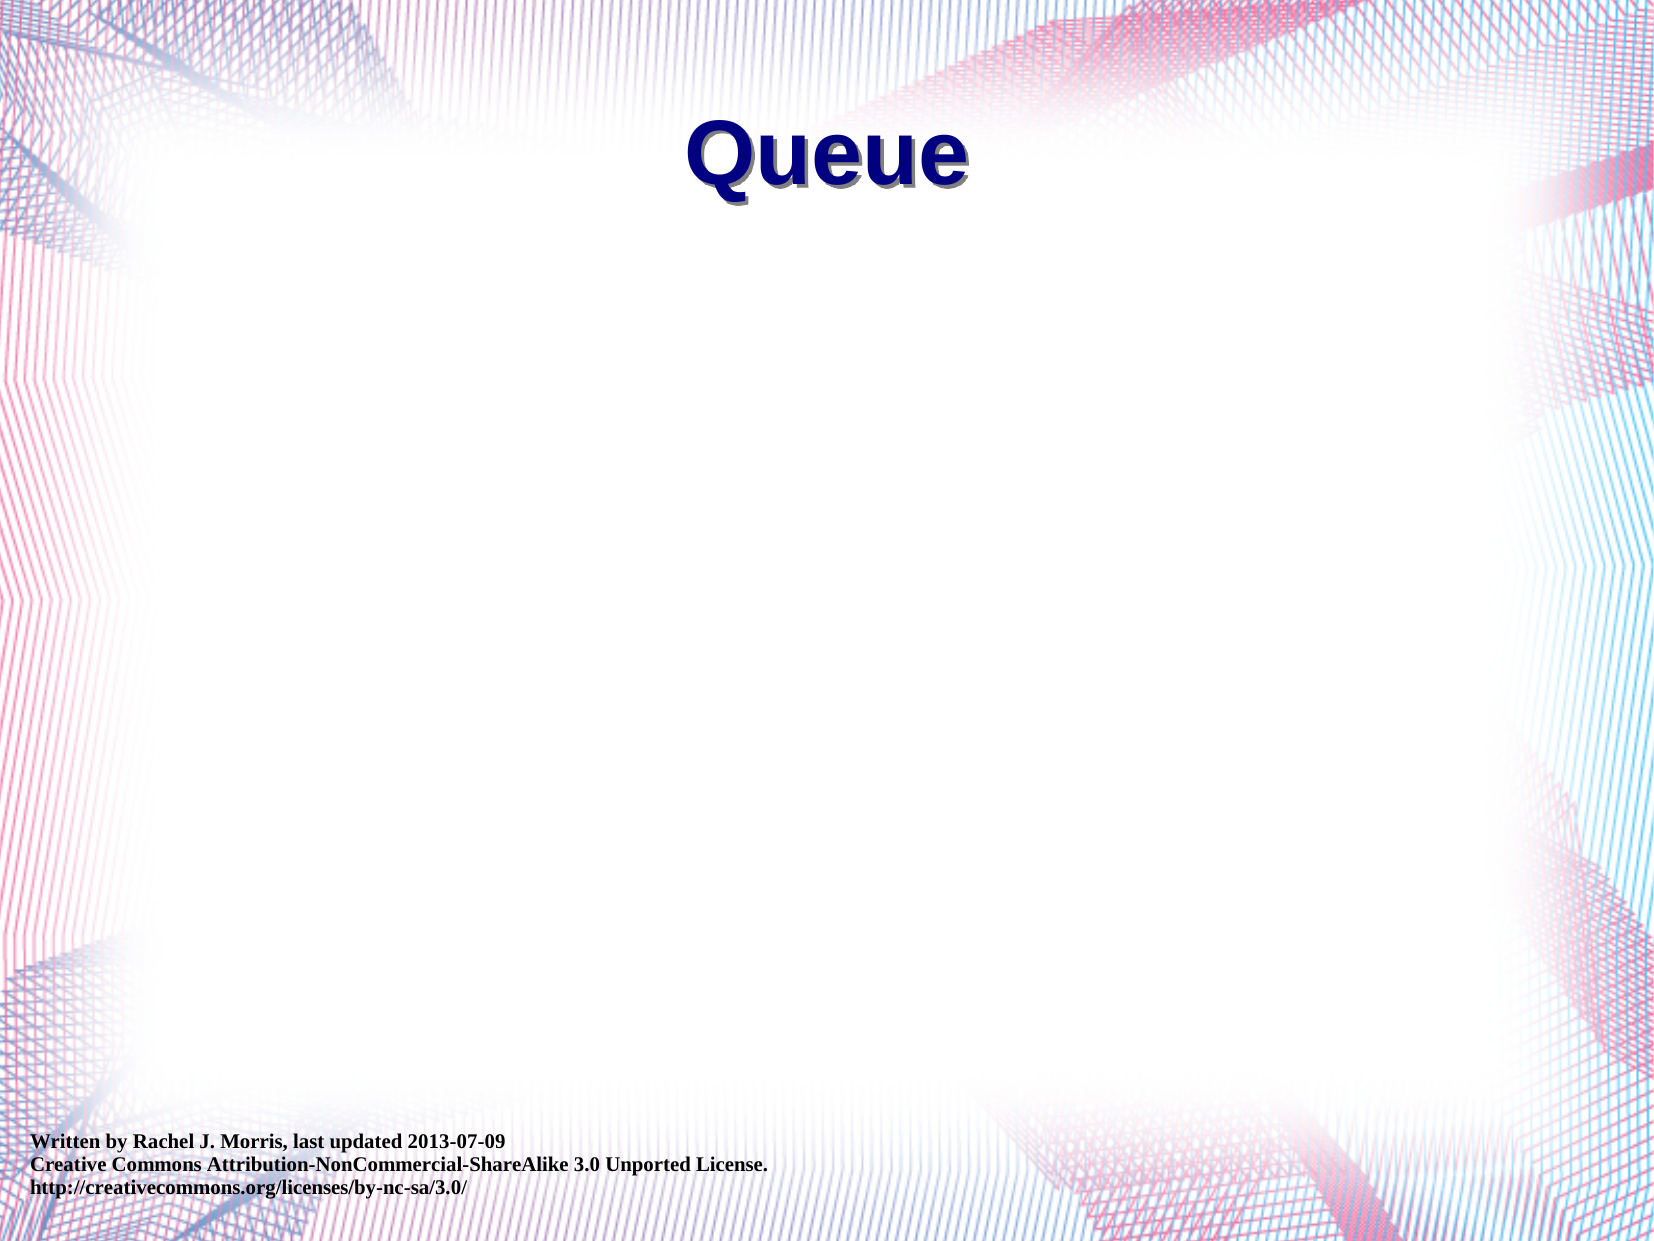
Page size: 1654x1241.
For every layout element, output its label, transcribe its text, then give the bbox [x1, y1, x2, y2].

picture [0, 0, 1654, 1241]
title Queue [82, 49, 1571, 257]
